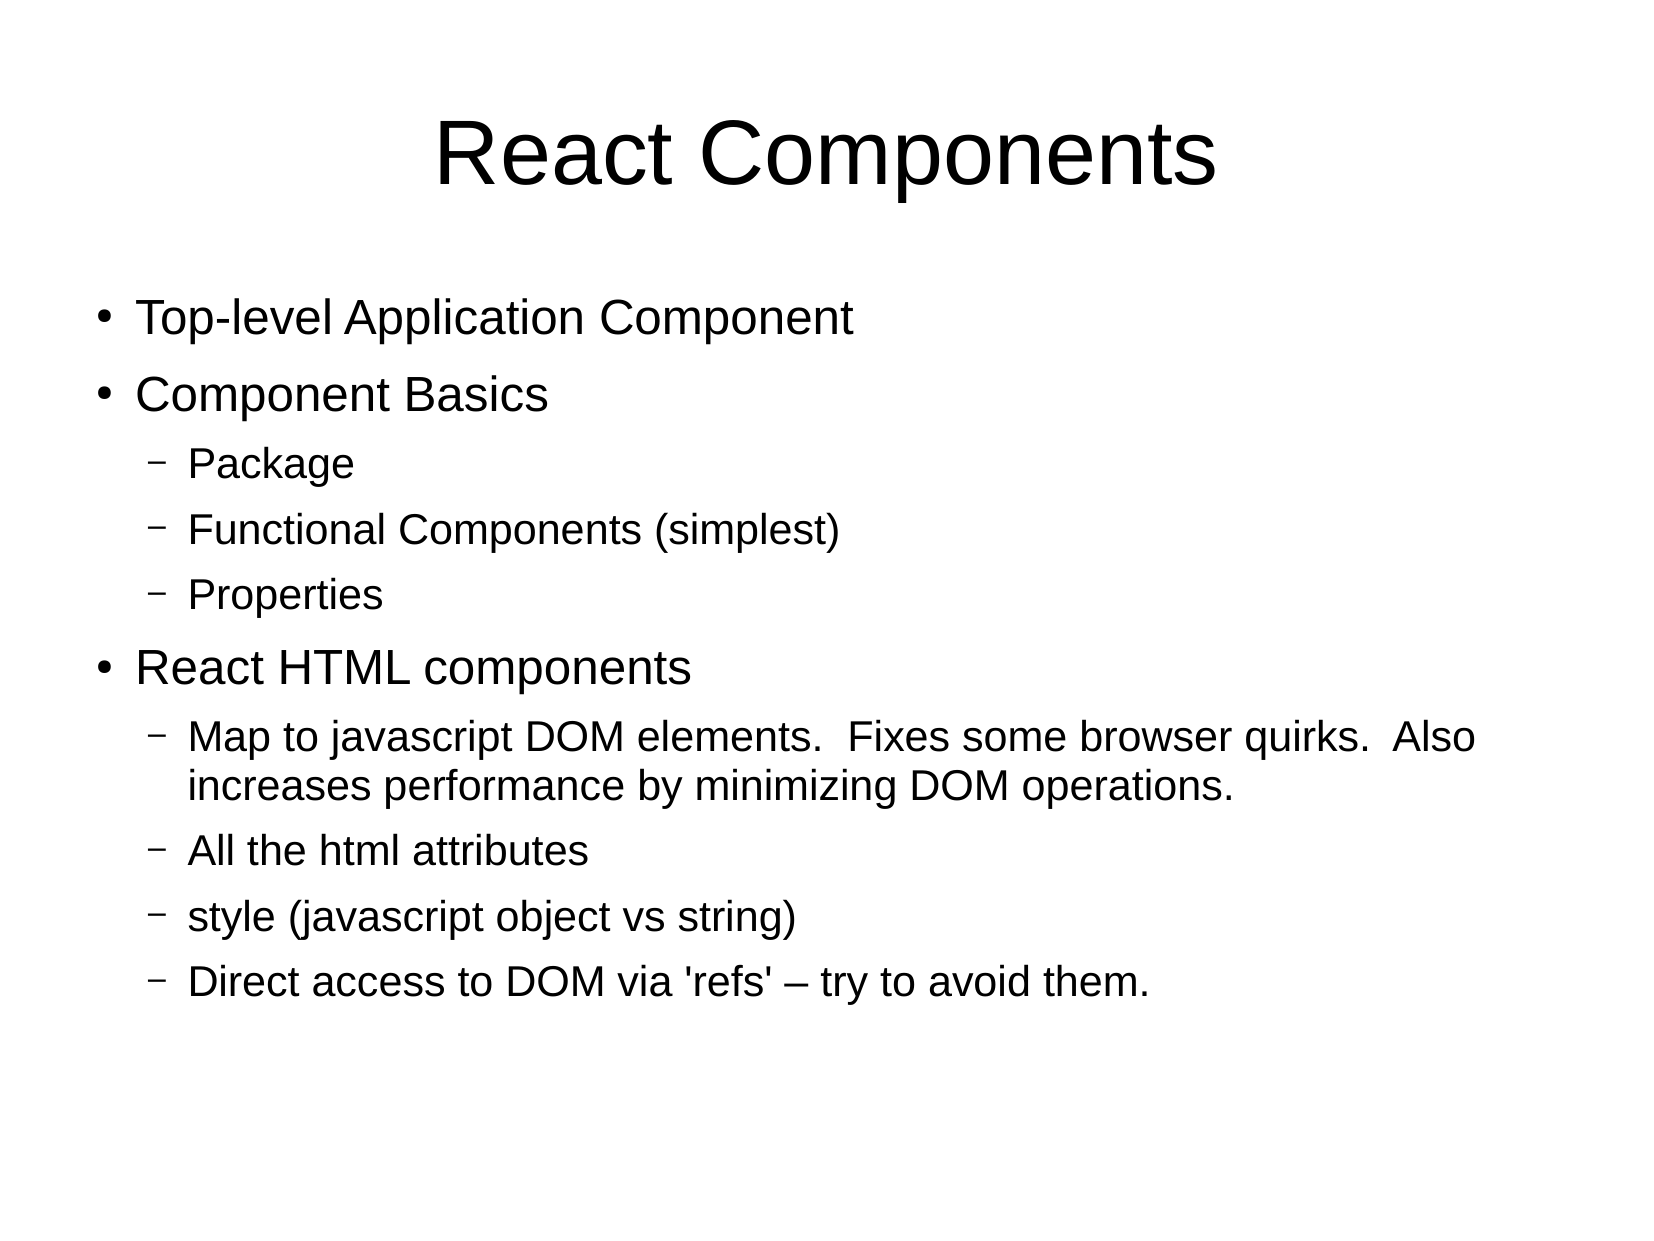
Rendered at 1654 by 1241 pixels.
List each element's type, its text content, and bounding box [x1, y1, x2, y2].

title React Components [82, 49, 1571, 257]
list Top-level Application Component Component Basics Package Functional Components (simplest) Properties React HTML components Map to javascript DOM elements. Fixes some browser quirks. Also increases performance by minimizing DOM operations. All the html attributes style (javascript object vs string) Direct access to DOM via 'refs' – try to avoid them. [82, 290, 1571, 1010]
